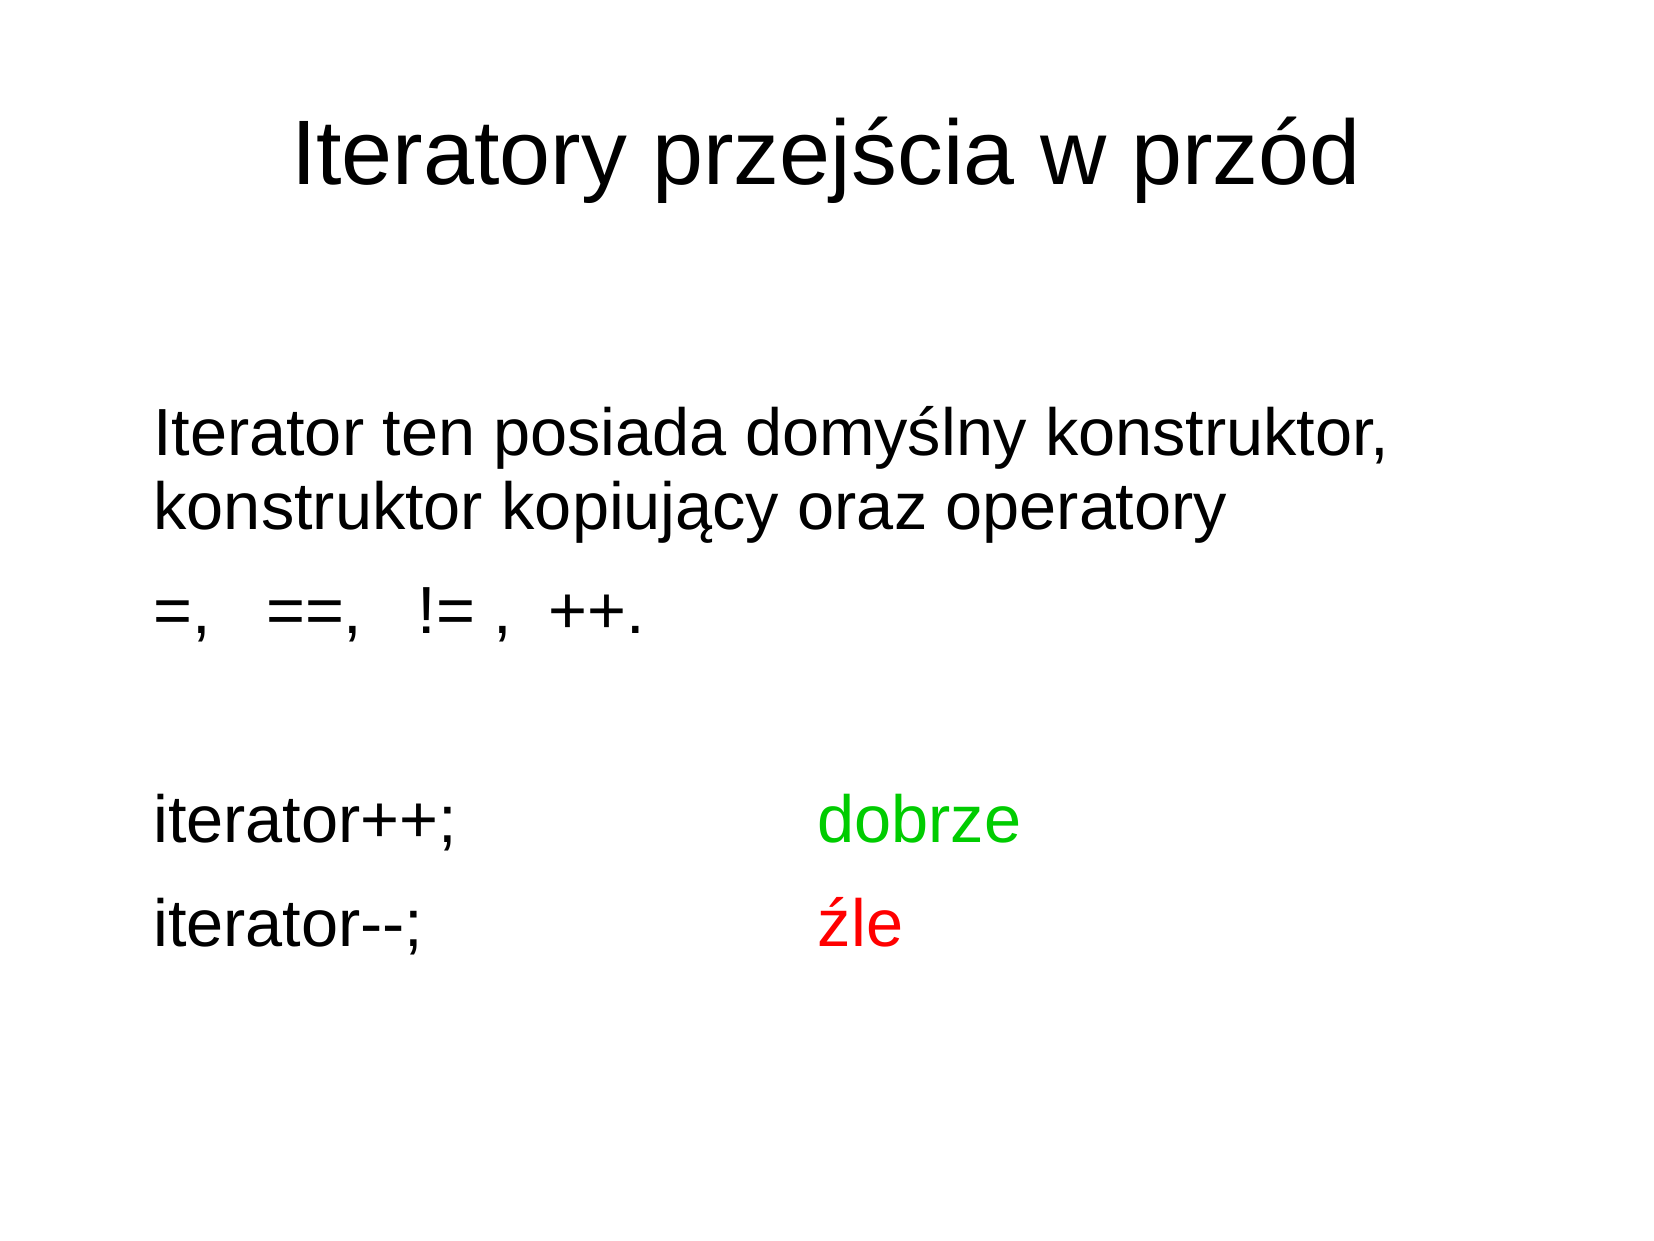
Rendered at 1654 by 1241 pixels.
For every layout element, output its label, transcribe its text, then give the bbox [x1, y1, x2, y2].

title Iteratory przejścia w przód [82, 49, 1571, 257]
list Iterator ten posiada domyślny konstruktor, konstruktor kopiujący oraz operatory =, ==, != , ++. iterator++; dobrze iterator--; źle [82, 290, 1571, 1109]
